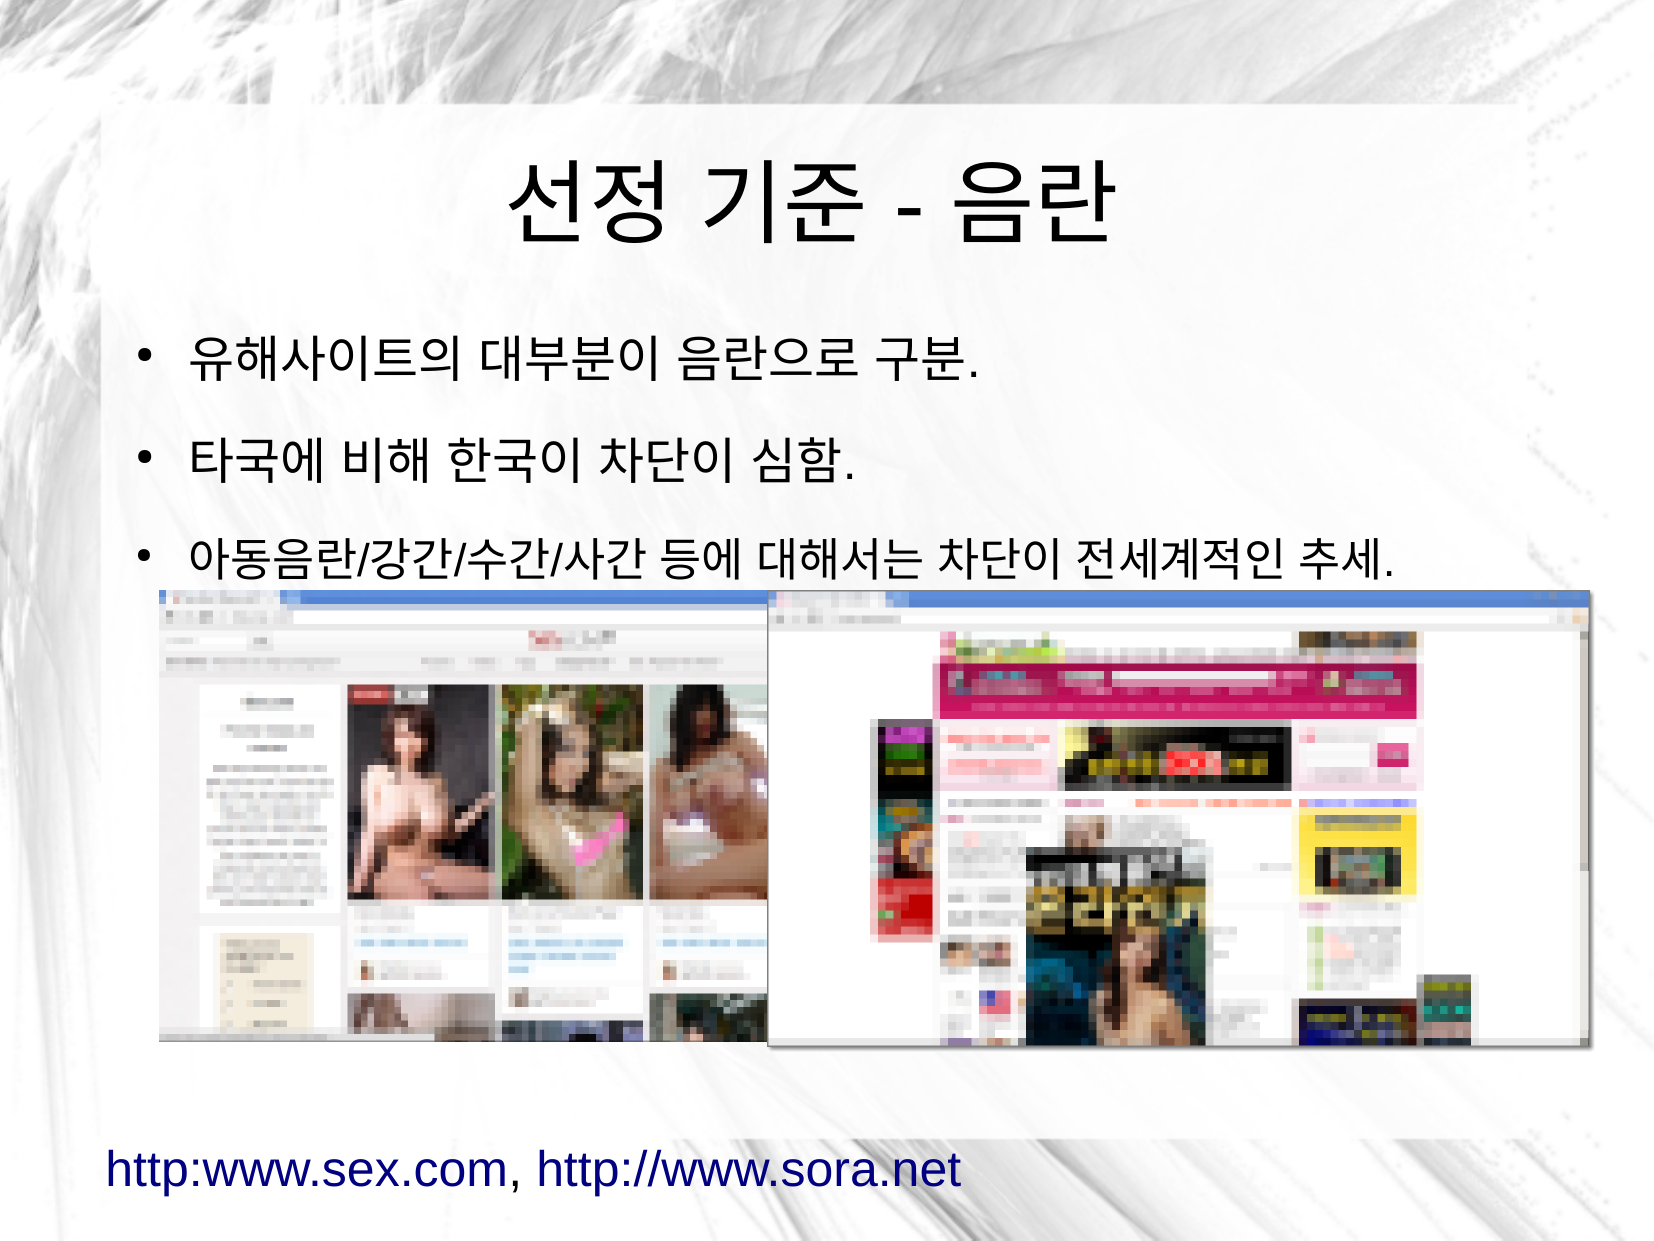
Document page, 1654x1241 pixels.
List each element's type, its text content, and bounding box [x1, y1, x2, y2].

title 선정 기준 - 음란 [118, 112, 1506, 281]
picture [0, 0, 1654, 1241]
list 유해사이트의 대부분이 음란으로 구분. 타국에 비해 한국이 차단이 심함. 아동음란/강간/수간/사간 등에 대해서는 차단이 전세계적인 추세. [118, 319, 1571, 945]
text_box http:www.sex.com, http://www.sora.net [90, 1134, 1583, 1205]
